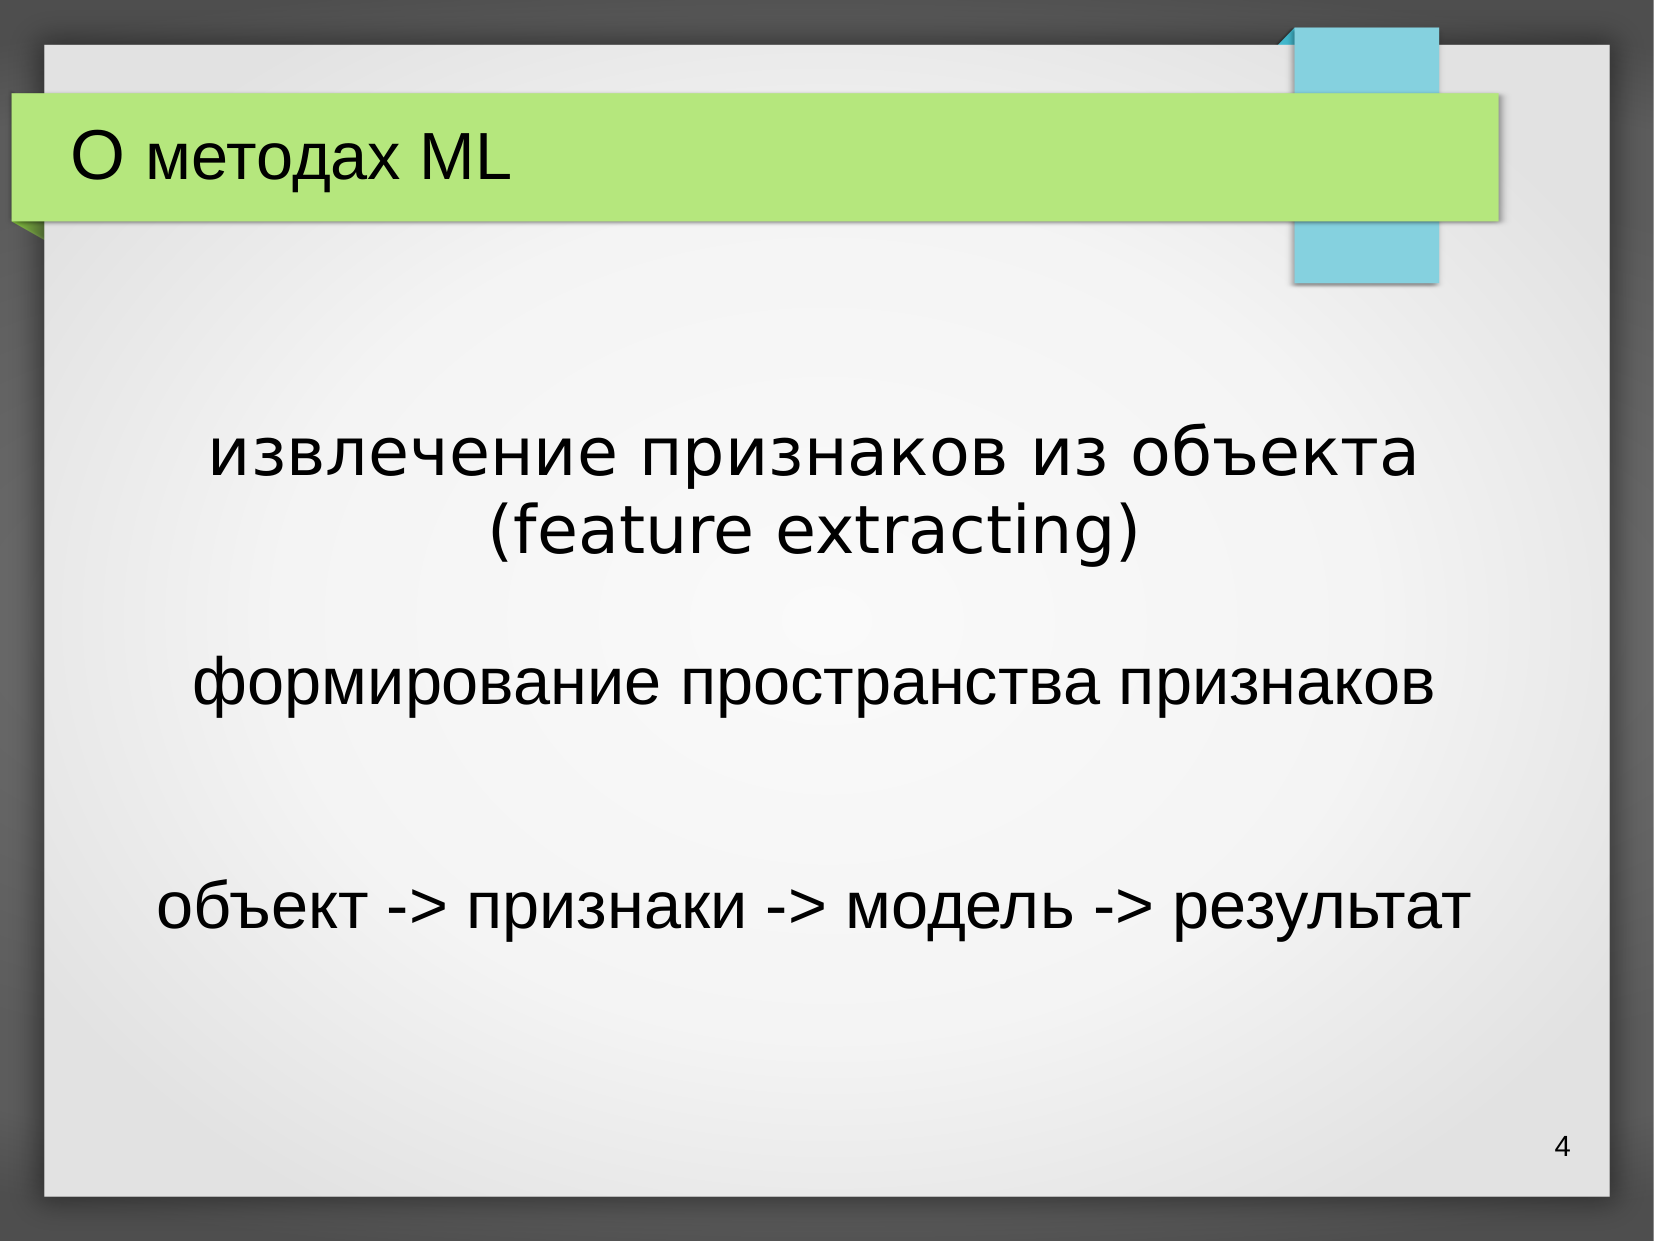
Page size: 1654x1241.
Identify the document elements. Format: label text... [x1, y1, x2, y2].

title О методах ML [70, 109, 1040, 201]
subtitle извлечение признаков из объекта (feature extracting) формирование пространства признаков объект -> признаки -> модель -> результат [70, 376, 1559, 981]
picture [0, 0, 1654, 1241]
